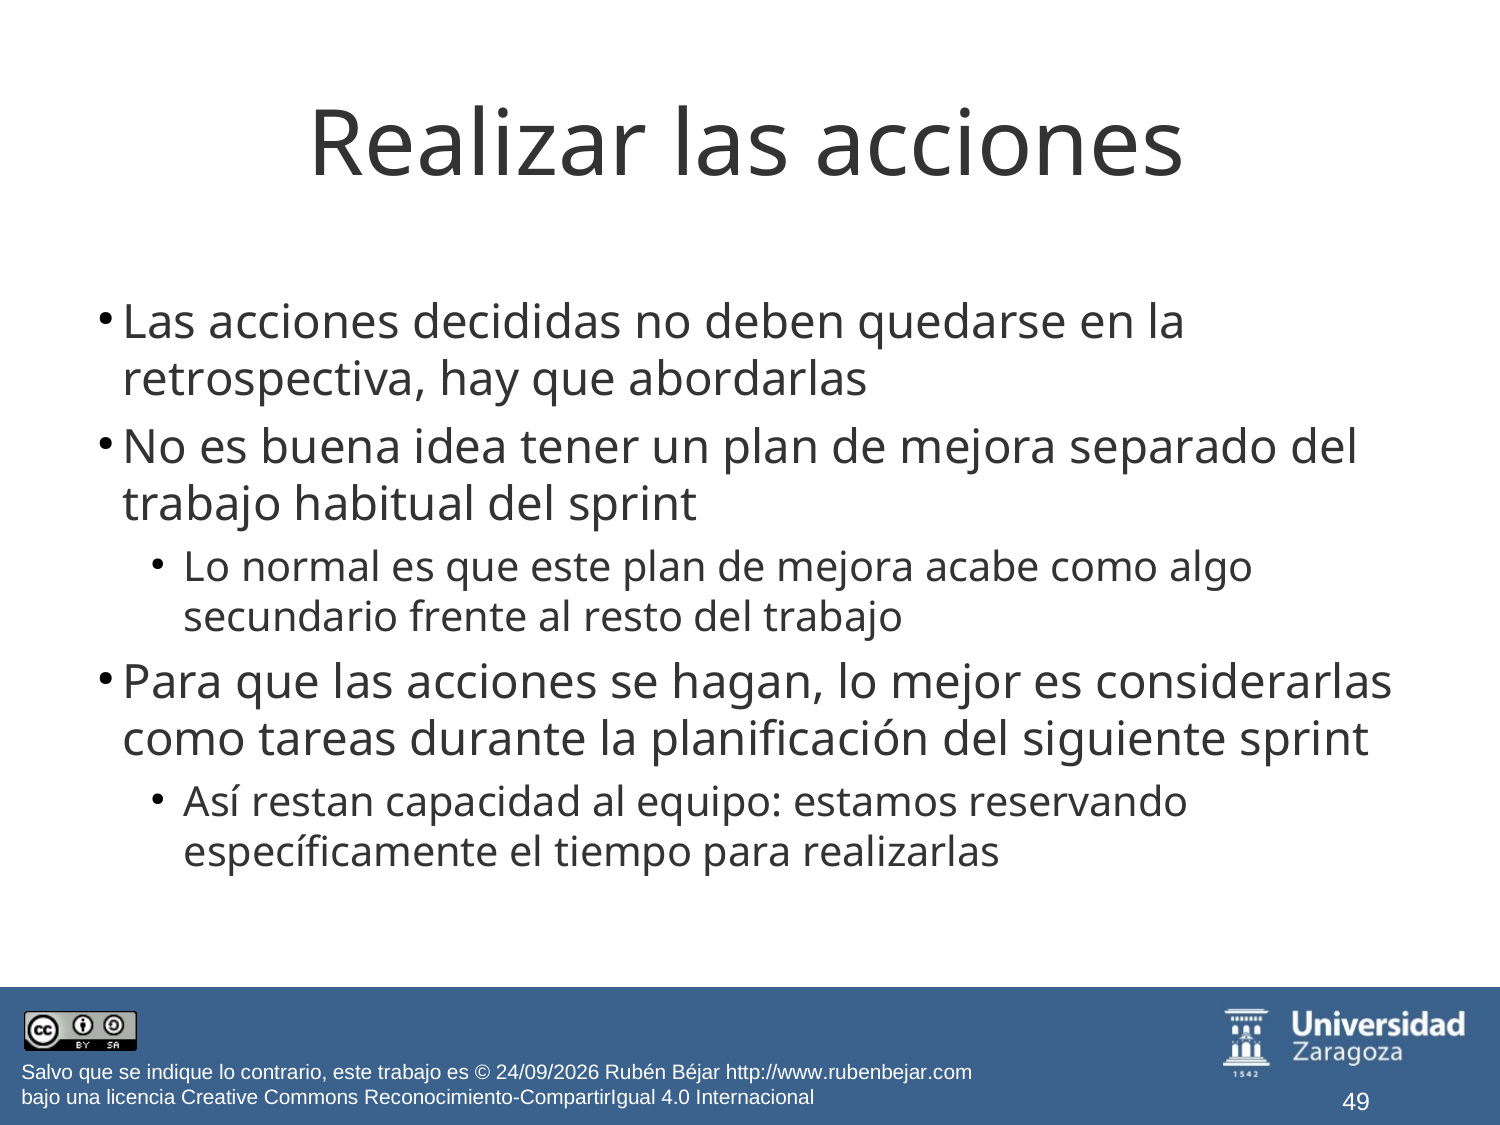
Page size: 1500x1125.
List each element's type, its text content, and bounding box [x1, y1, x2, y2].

title Realizar las acciones [74, 21, 1420, 257]
list Las acciones decididas no deben quedarse en la retrospectiva, hay que abordarlas No es buena idea tener un plan de mejora separado del trabajo habitual del sprint Lo normal es que este plan de mejora acabe como algo secundario frente al resto del trabajo Para que las acciones se hagan, lo mejor es considerarlas como tareas durante la planificación del siguiente sprint Así restan capacidad al equipo: estamos reservando específicamente el tiempo para realizarlas [82, 283, 1418, 936]
picture [0, 987, 1500, 1125]
